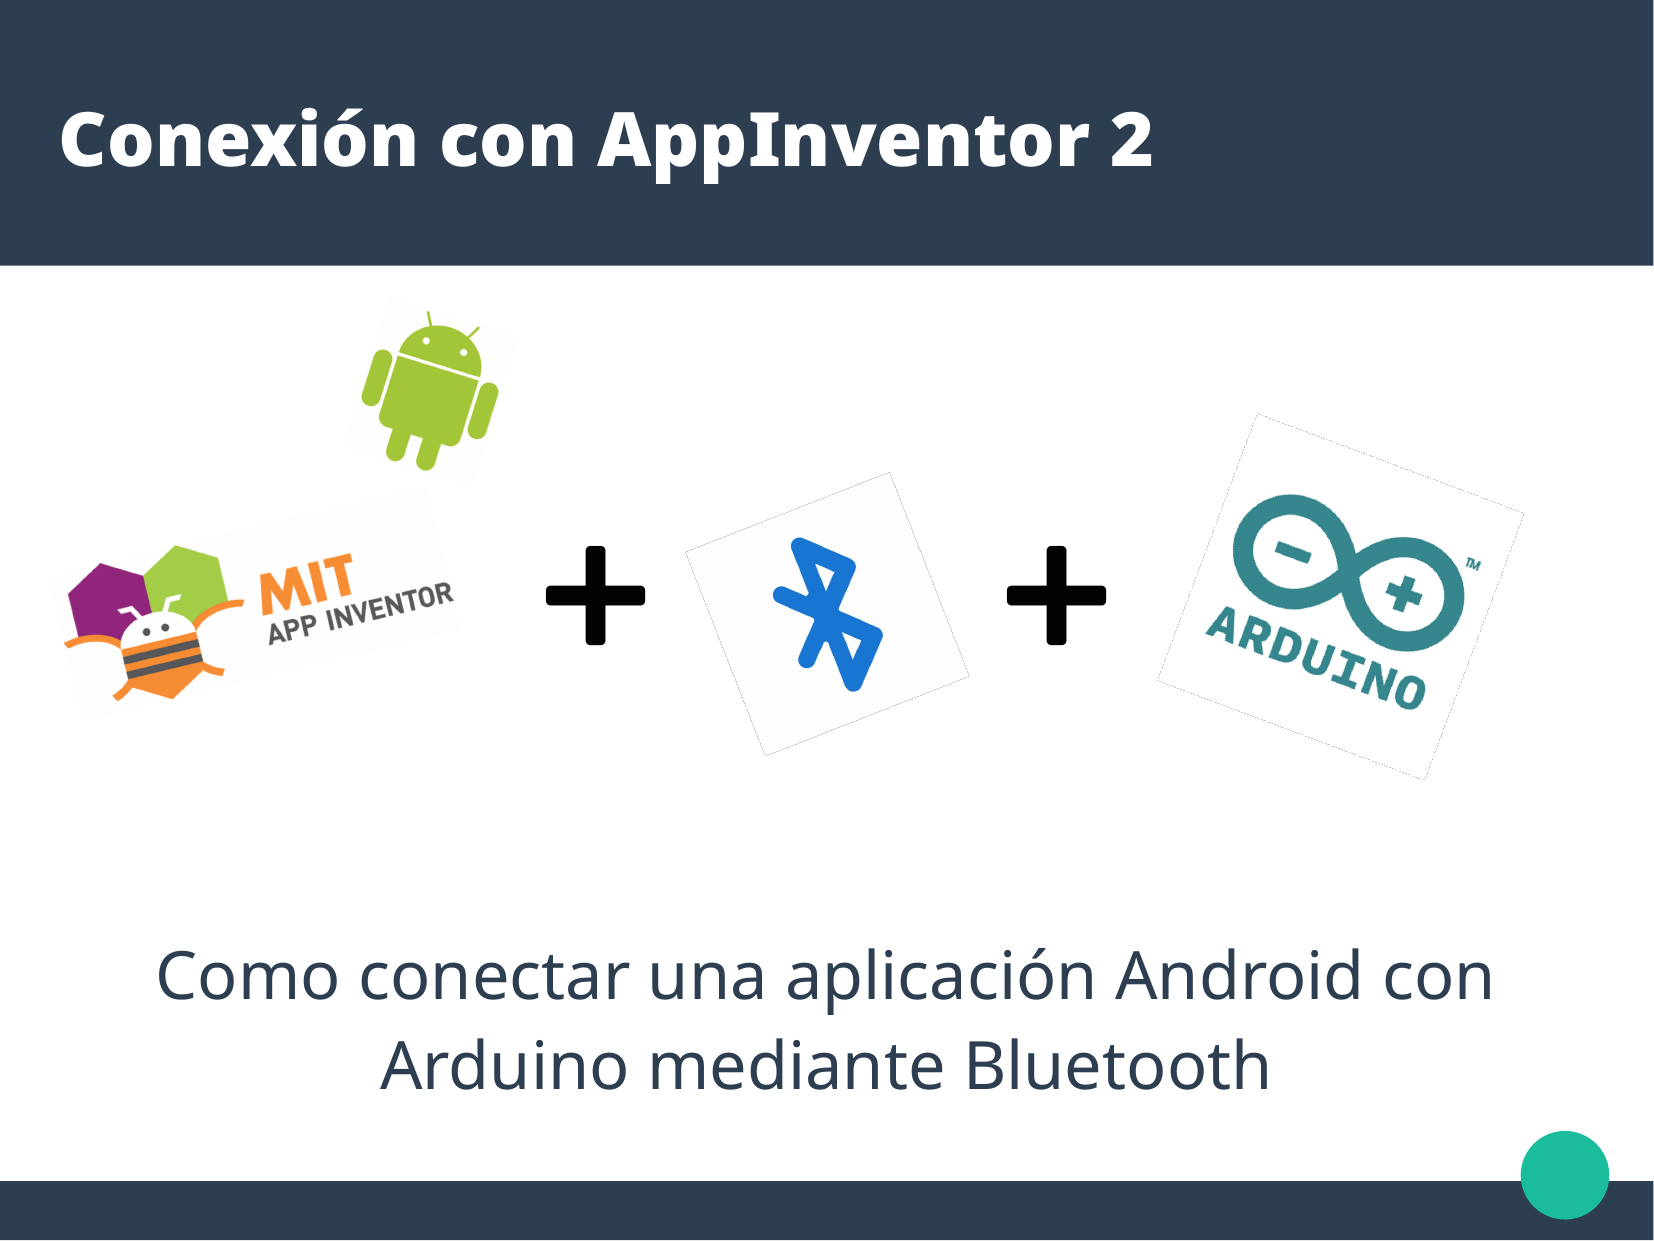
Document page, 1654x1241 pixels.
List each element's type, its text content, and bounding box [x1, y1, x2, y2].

picture [47, 484, 461, 721]
picture [1157, 413, 1524, 780]
picture [531, 531, 662, 662]
subtitle Como conectar una aplicación Android con Arduino mediante Bluetooth [59, 856, 1595, 1182]
picture [992, 531, 1123, 662]
picture [341, 295, 520, 489]
picture [685, 472, 969, 756]
title Conexión con AppInventor 2 [59, 59, 1595, 217]
